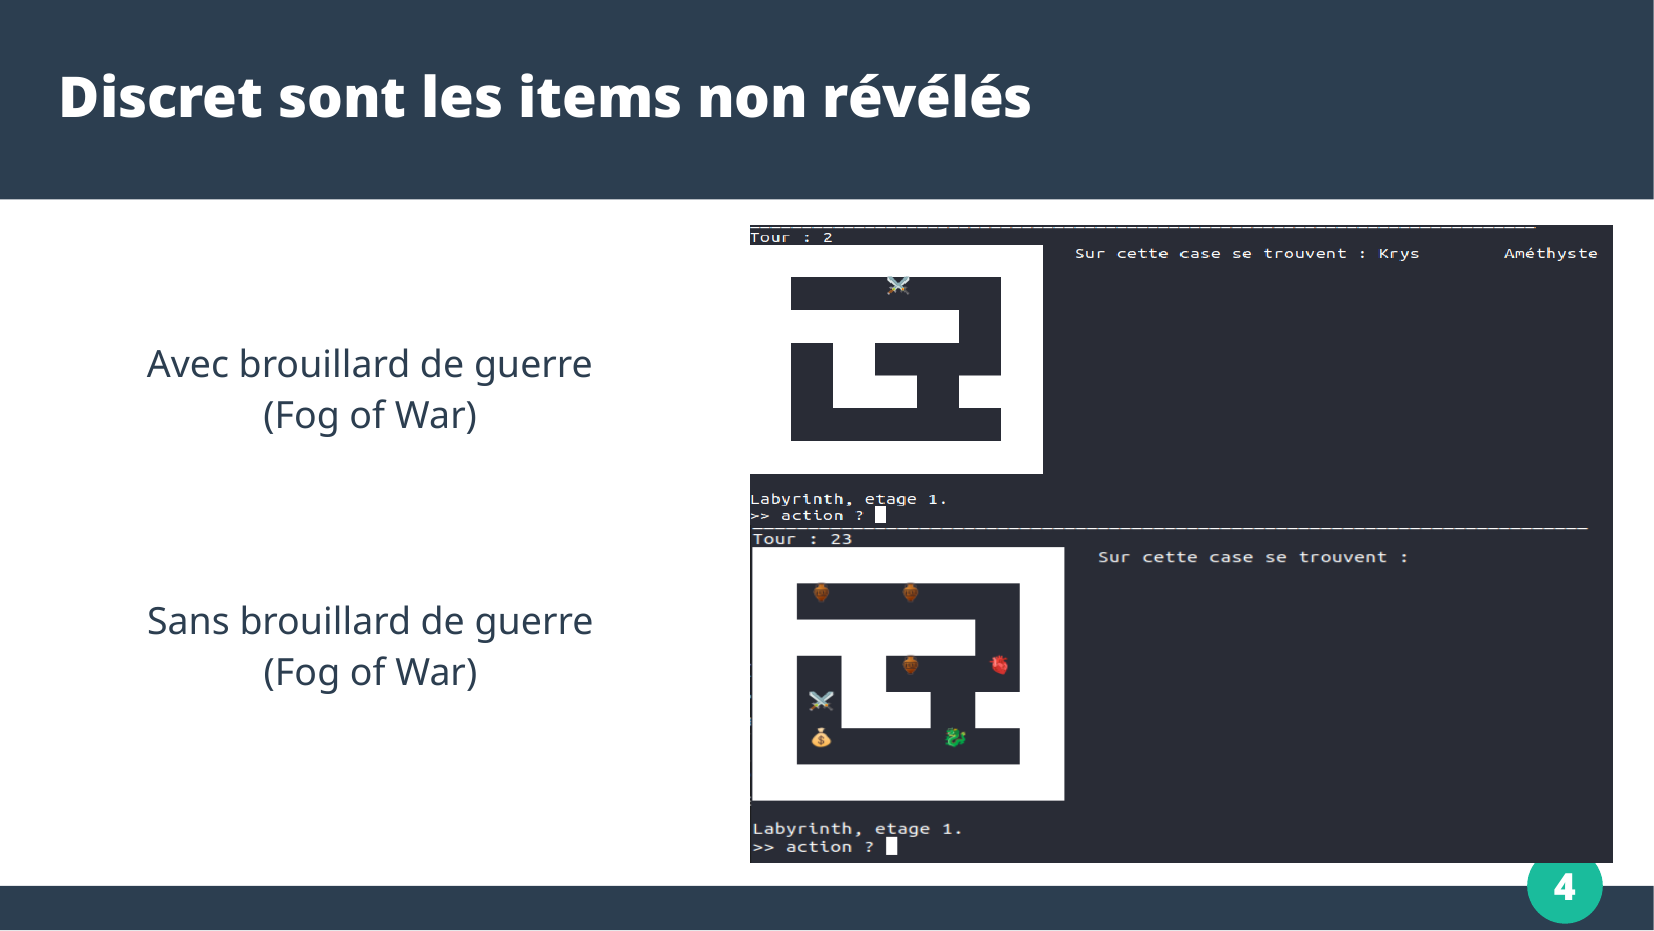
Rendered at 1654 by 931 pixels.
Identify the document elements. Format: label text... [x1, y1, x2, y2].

text_box Avec brouillard de guerre (Fog of War) [132, 337, 638, 440]
text_box Sans brouillard de guerre (Fog of War) [132, 594, 636, 697]
title Discret sont les items non révélés [59, 37, 1595, 155]
picture [750, 225, 1613, 863]
